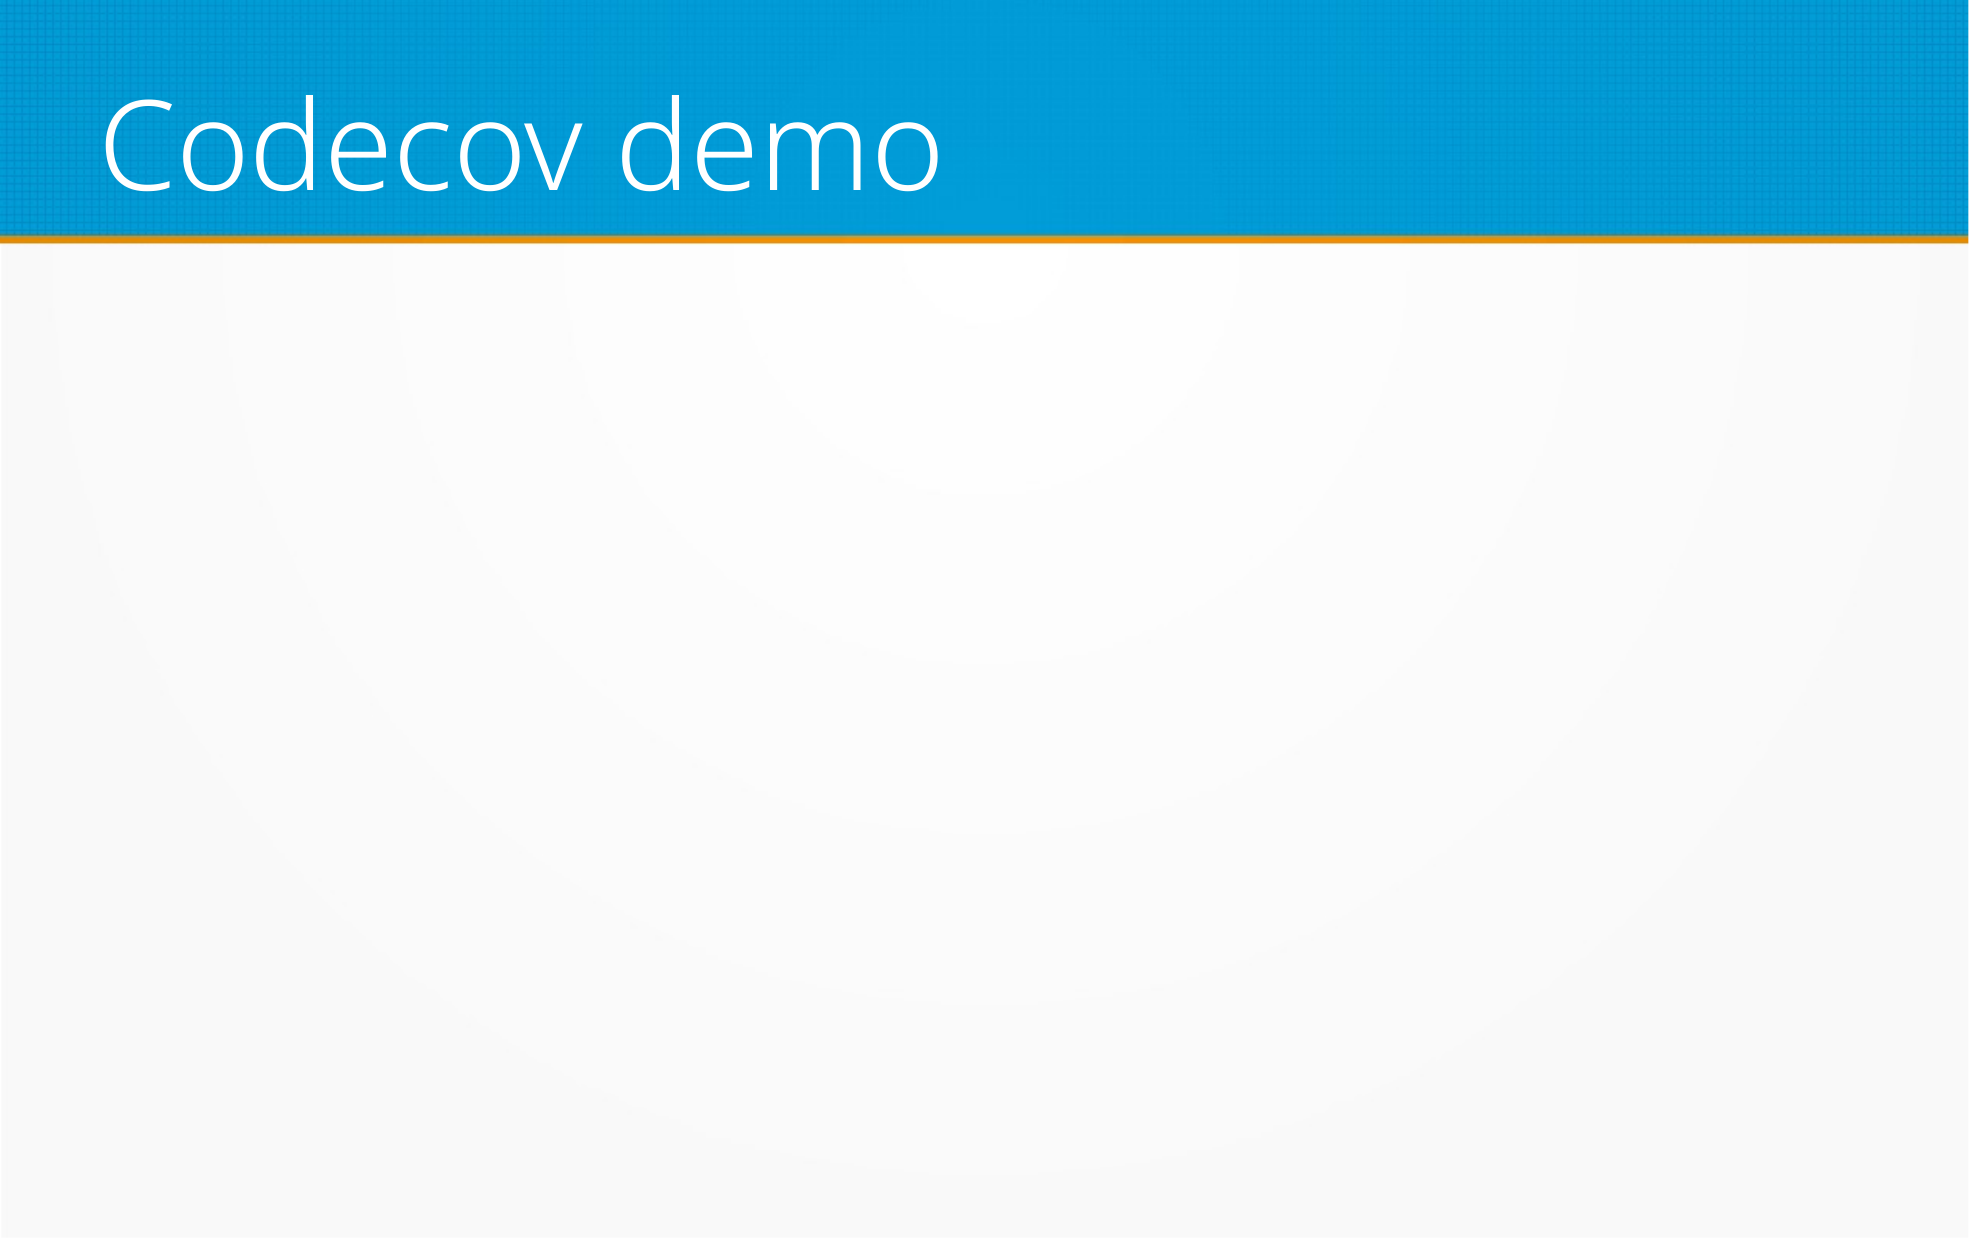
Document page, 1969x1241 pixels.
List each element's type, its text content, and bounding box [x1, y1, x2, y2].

picture [0, 233, 1969, 1241]
title Codecov demo [98, 19, 1870, 227]
